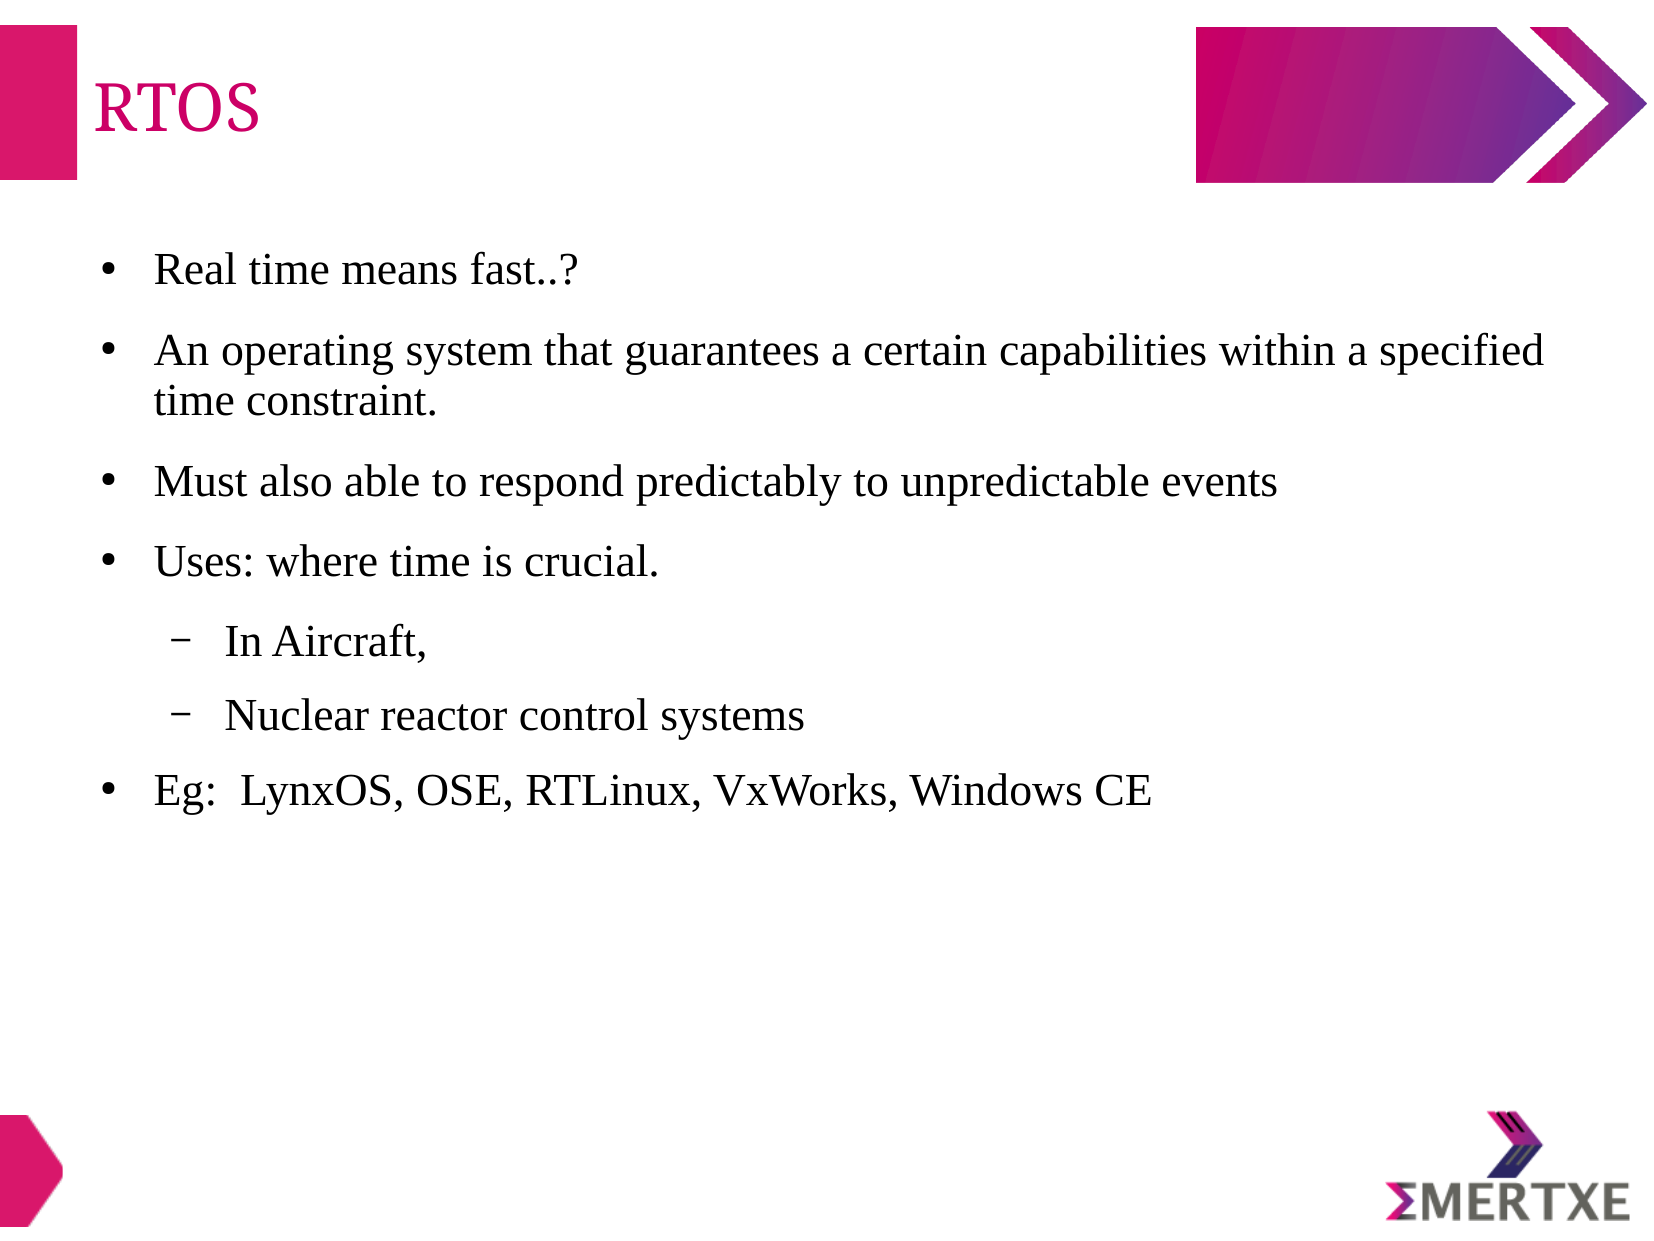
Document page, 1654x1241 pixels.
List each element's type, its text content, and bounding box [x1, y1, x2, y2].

list Real time means fast..? An operating system that guarantees a certain capabilities within a specified time constraint. Must also able to respond predictably to unpredictable events Uses: where time is crucial. In Aircraft, Nuclear reactor control systems Eg: LynxOS, OSE, RTLinux, VxWorks, Windows CE [82, 243, 1571, 1081]
picture [1571, 27, 1647, 183]
title RTOS [93, 2, 1571, 210]
picture [1385, 1107, 1631, 1221]
